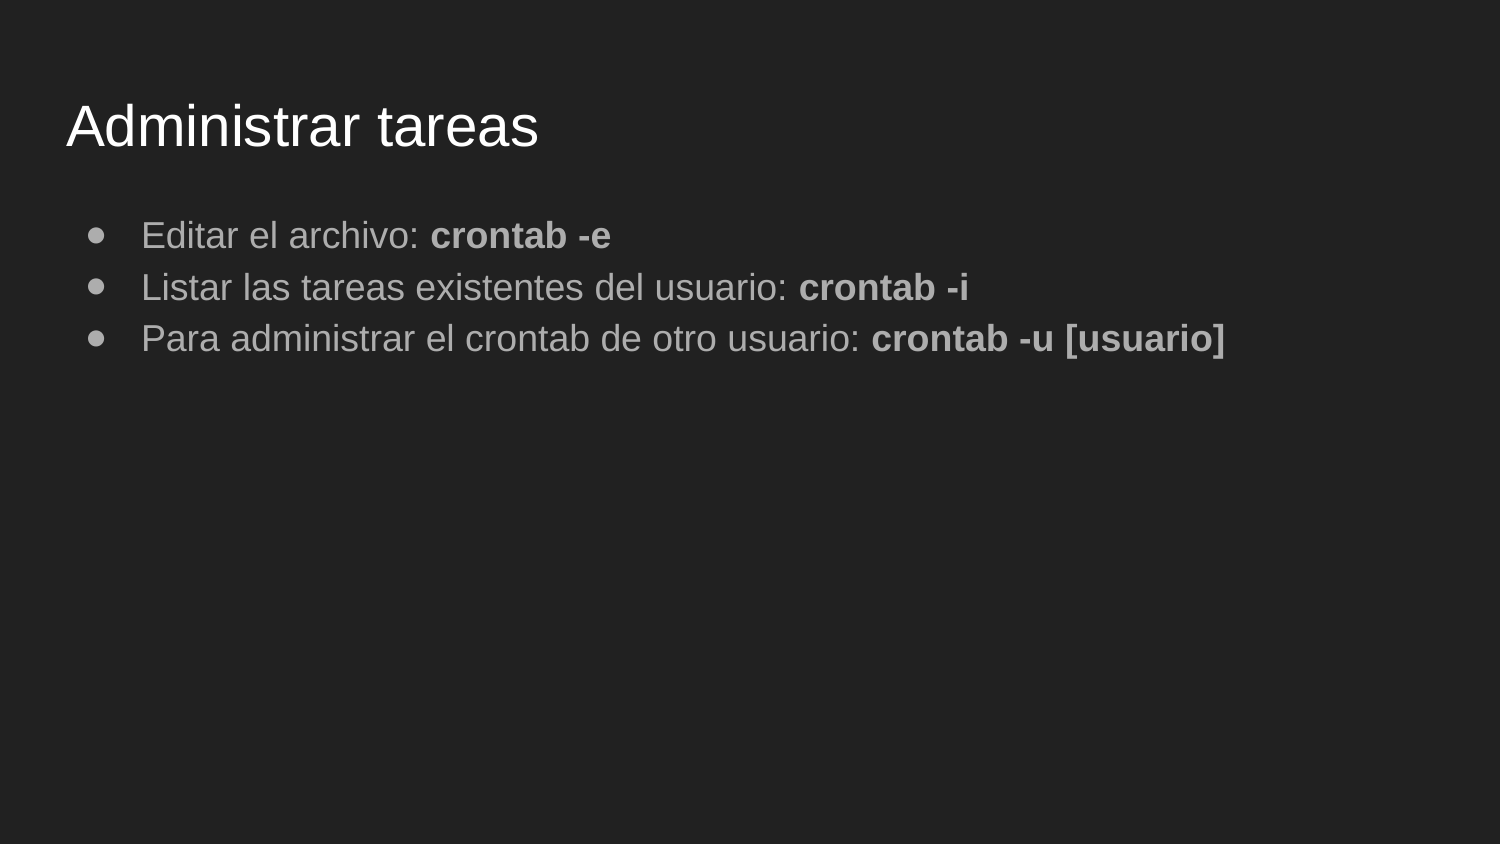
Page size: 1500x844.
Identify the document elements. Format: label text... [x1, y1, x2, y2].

title Administrar tareas [51, 72, 1449, 167]
list Editar el archivo: crontab -e Listar las tareas existentes del usuario: crontab -i Para administrar el crontab de otro usuario: crontab -u [usuario] [51, 189, 1411, 750]
